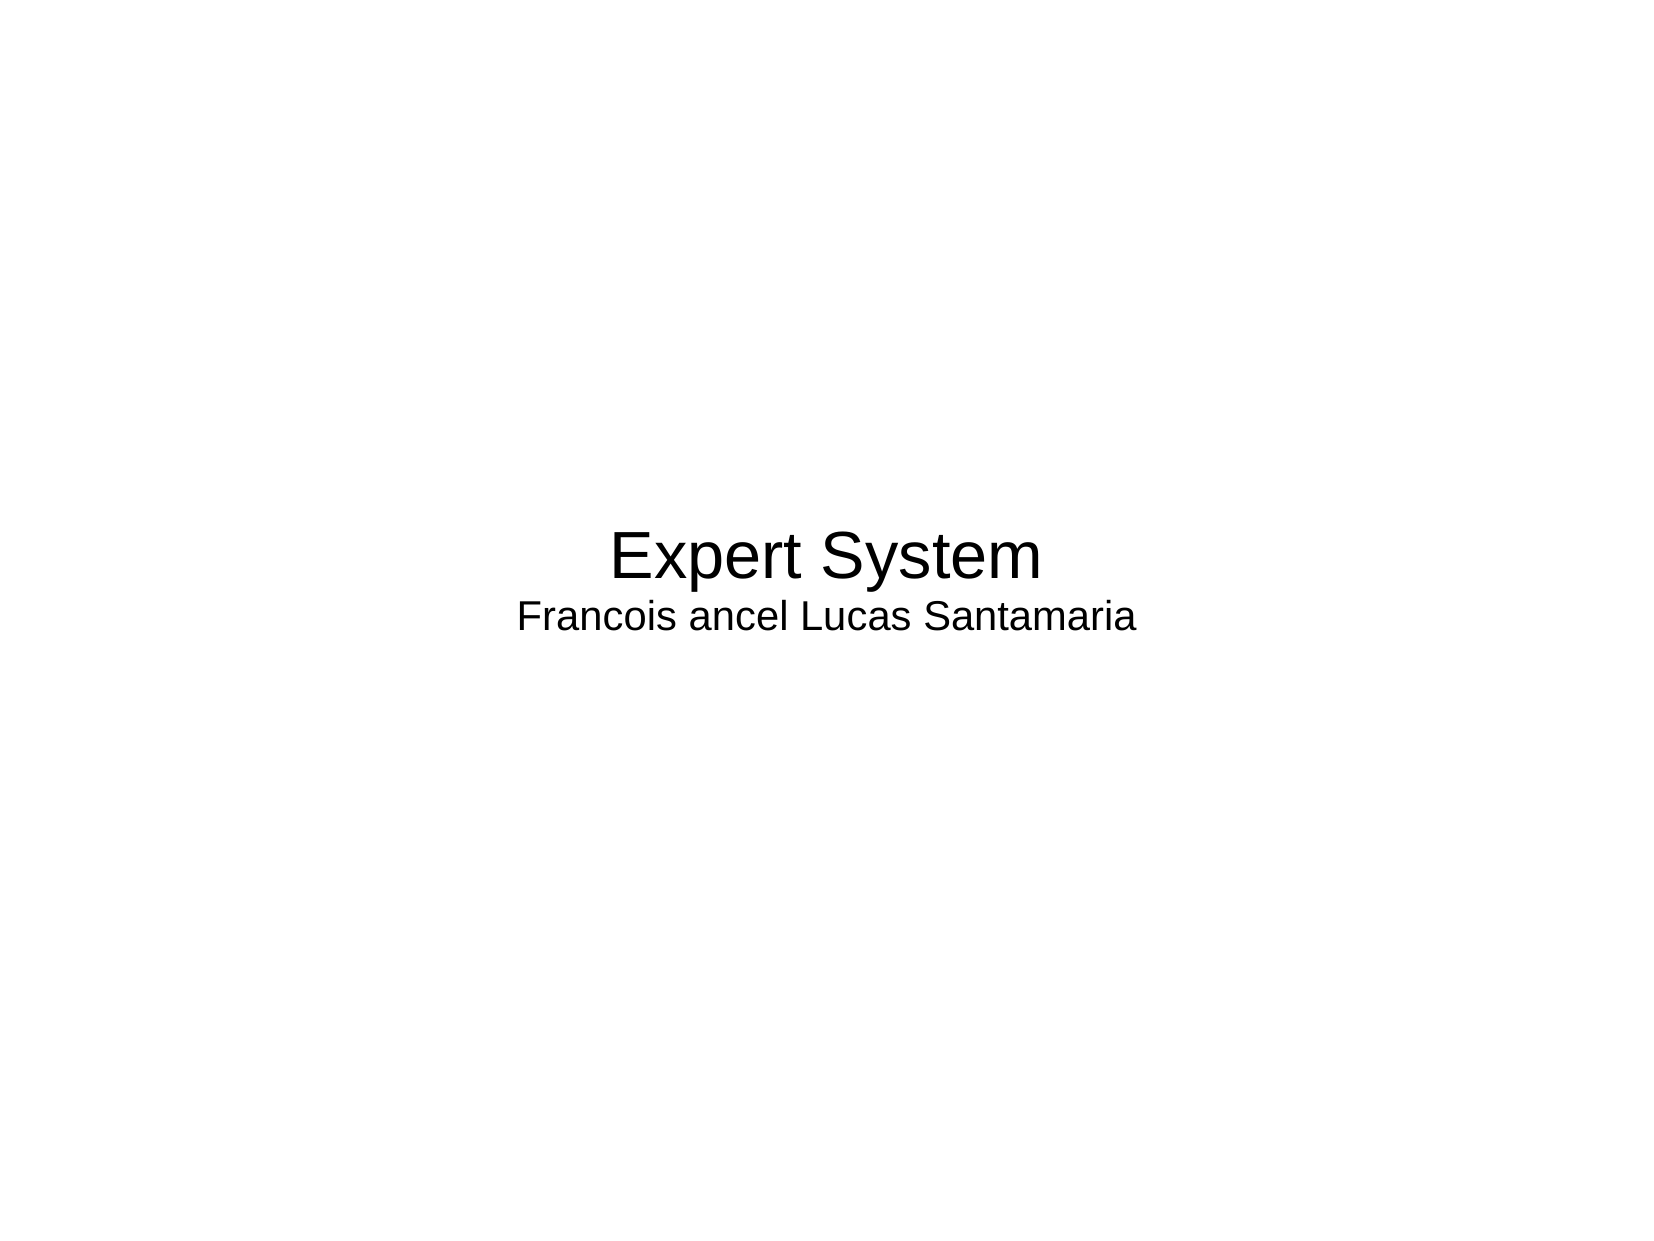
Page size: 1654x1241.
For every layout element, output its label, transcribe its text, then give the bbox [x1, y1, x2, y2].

subtitle Expert System Francois ancel Lucas Santamaria [82, 56, 1571, 1102]
